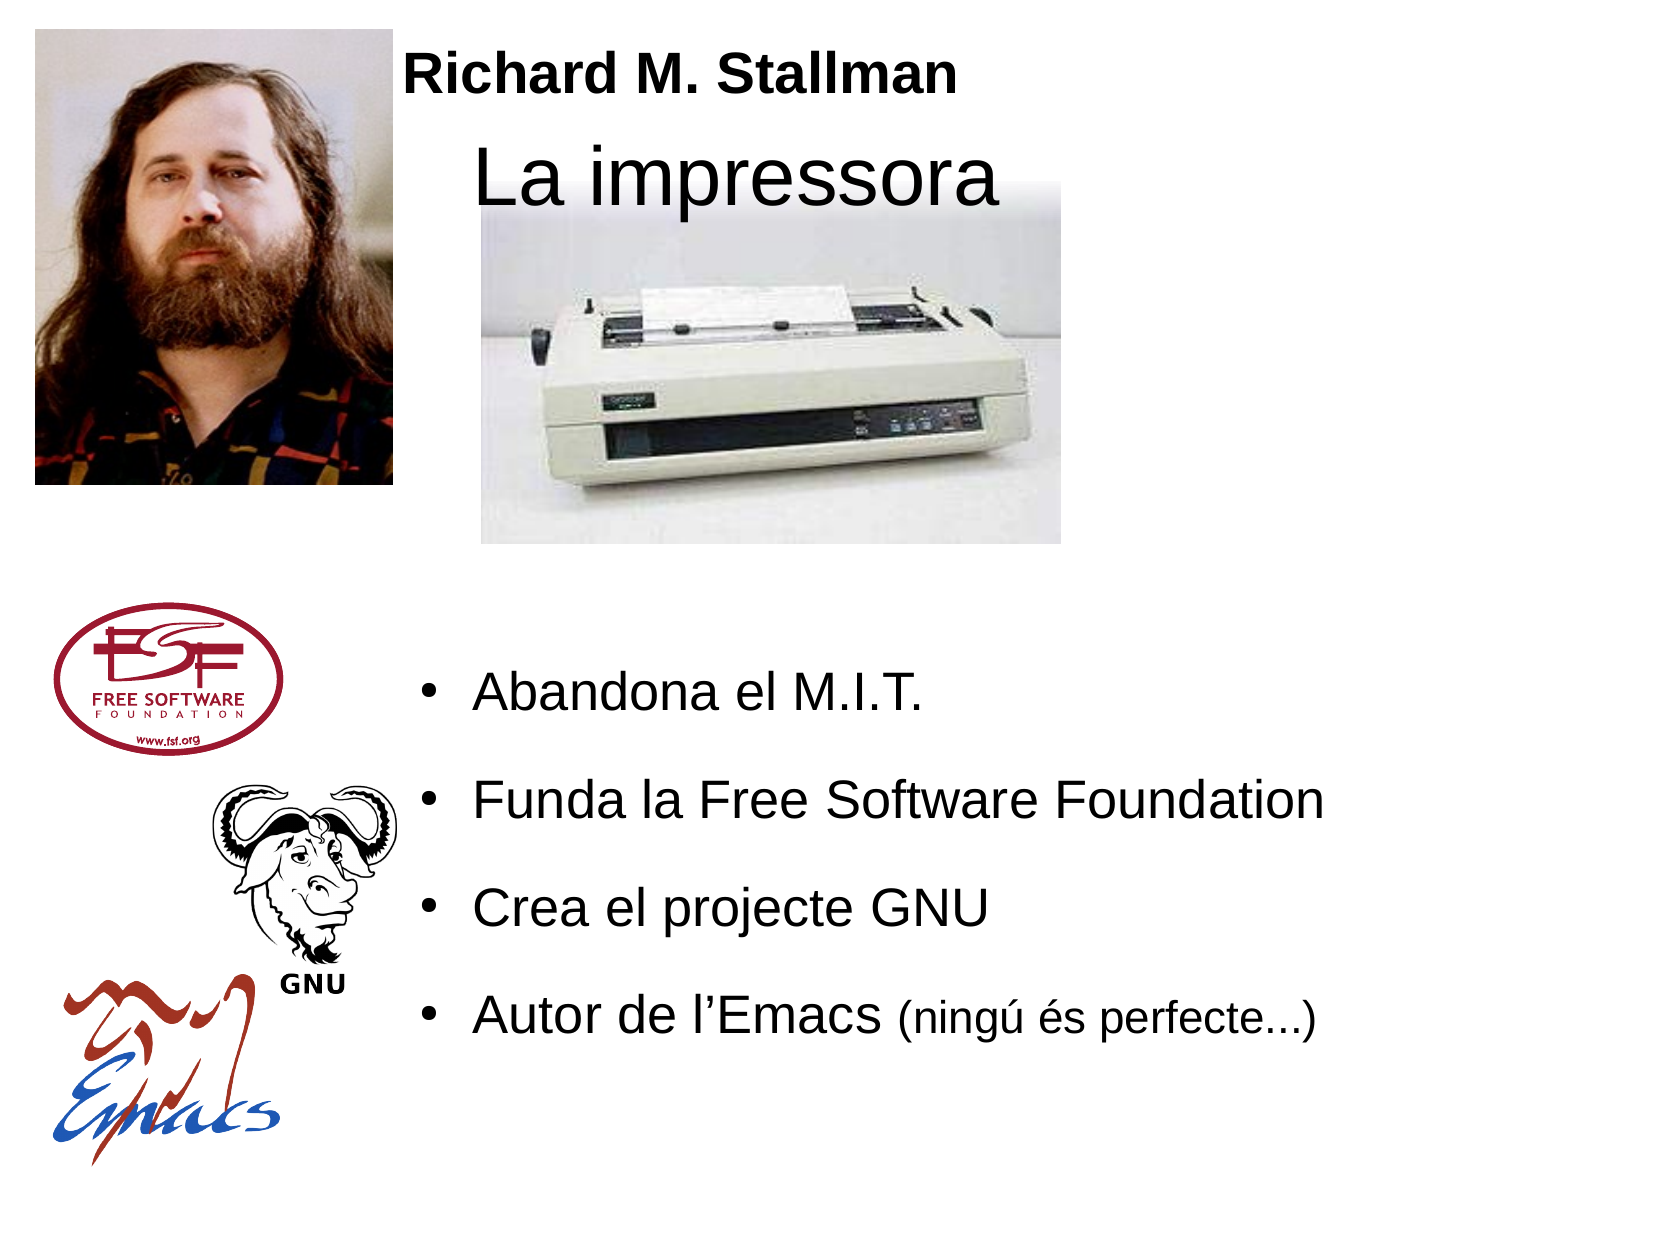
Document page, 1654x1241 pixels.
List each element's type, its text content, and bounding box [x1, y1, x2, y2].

title La impressora [472, 129, 1087, 223]
picture [49, 779, 419, 1170]
picture [35, 29, 393, 485]
title Richard M. Stallman [402, 28, 1571, 119]
picture [481, 223, 1061, 544]
picture [53, 602, 284, 756]
list Abandona el M.I.T. Funda la Free Software Foundation Crea el projecte GNU Autor de l’Emacs (ningú és perfecte...) [401, 661, 1619, 1205]
